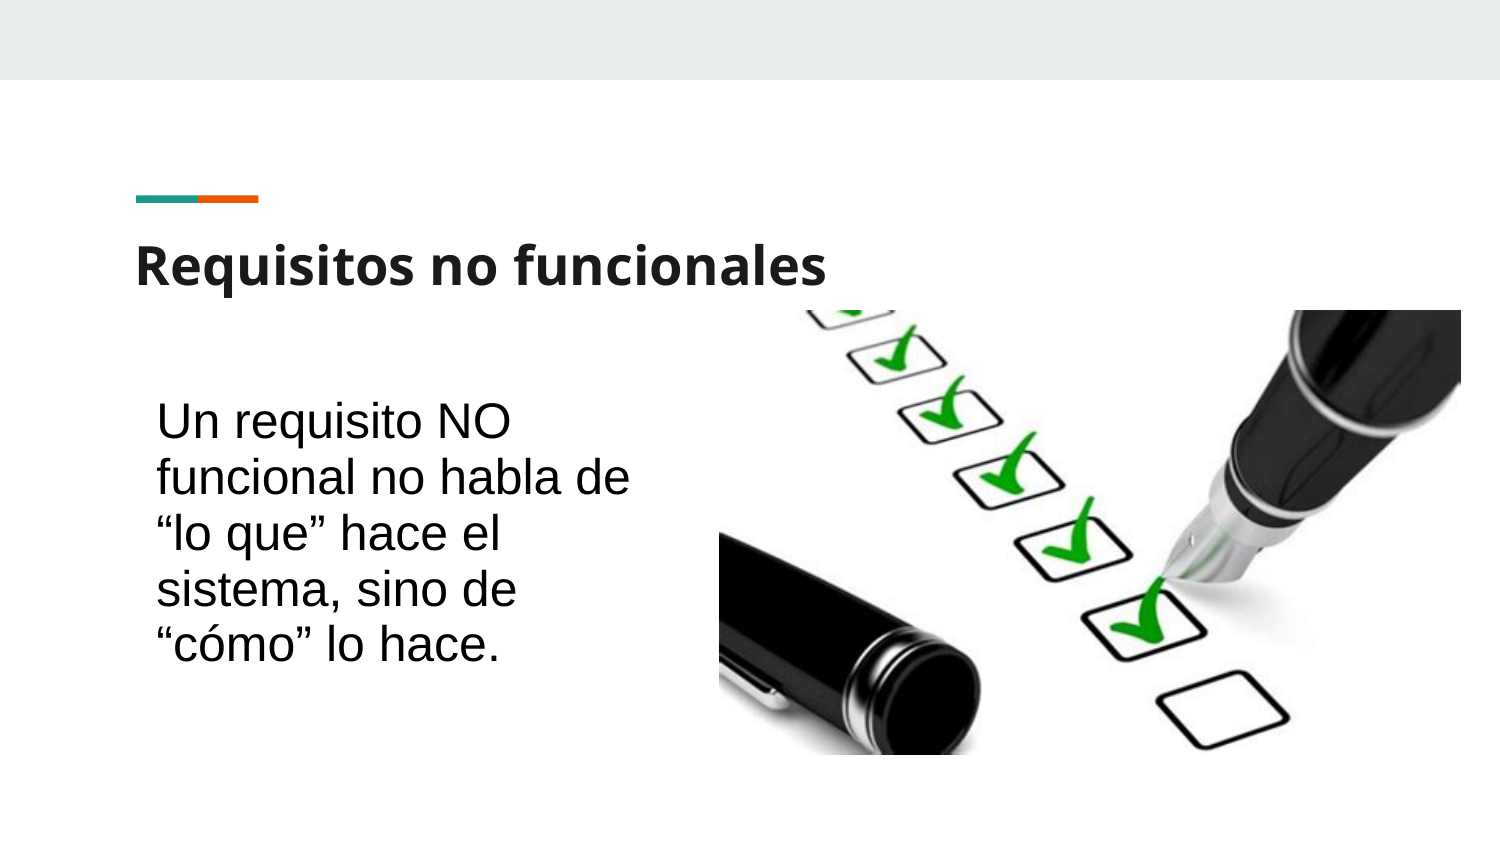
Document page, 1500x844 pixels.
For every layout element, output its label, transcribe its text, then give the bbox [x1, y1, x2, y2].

text_box Un requisito NO funcional no habla de “lo que” hace el sistema, sino de “cómo” lo hace. [141, 386, 697, 686]
picture [719, 310, 1461, 755]
title Requisitos no funcionales [119, 216, 1381, 305]
